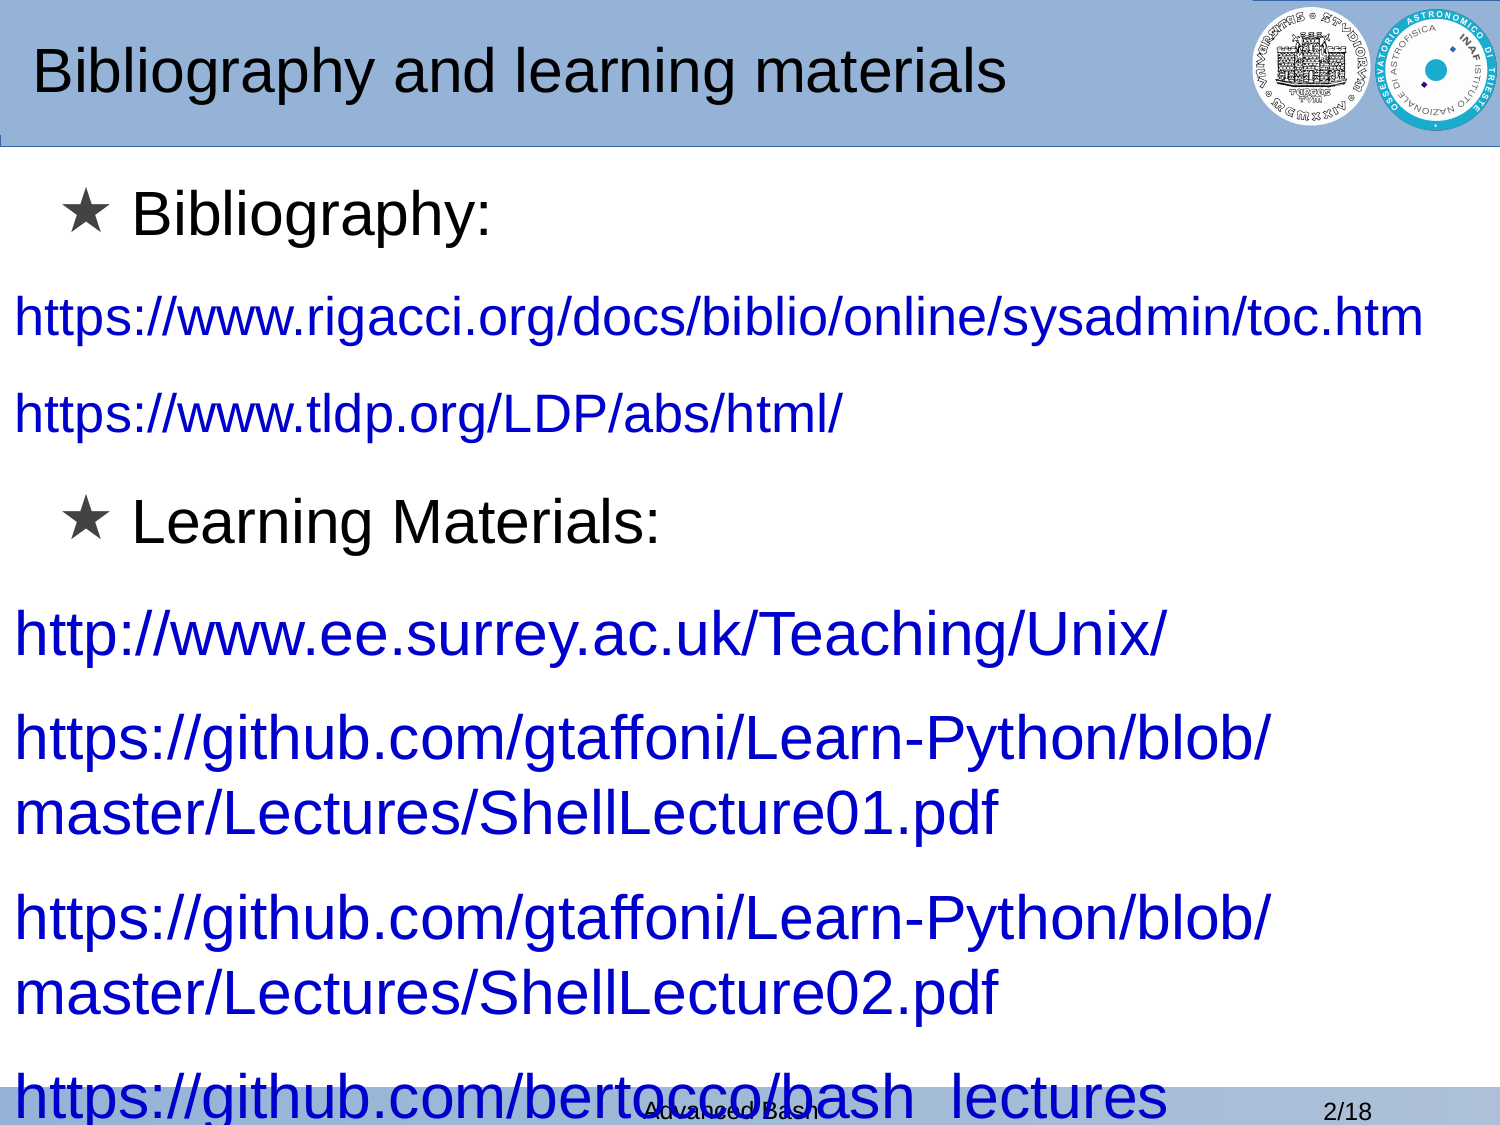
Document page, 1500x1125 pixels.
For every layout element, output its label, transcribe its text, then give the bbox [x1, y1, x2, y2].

list Bibliography: https://www.rigacci.org/docs/biblio/online/sysadmin/toc.htm https://www.tldp.org/LDP/abs/html/ Learning Materials: http://www.ee.surrey.ac.uk/Teaching/Unix/ https://github.com/gtaffoni/Learn-Python/blob/master/Lectures/ShellLecture01.pdf https://github.com/gtaffoni/Learn-Python/blob/master/Lectures/ShellLecture02.pdf https://github.com/bertocco/bash_lectures [0, 135, 1500, 1054]
title Traditional service delivery [1253, 0, 1500, 135]
text_box Bibliography and learning materials [0, 0, 1253, 135]
